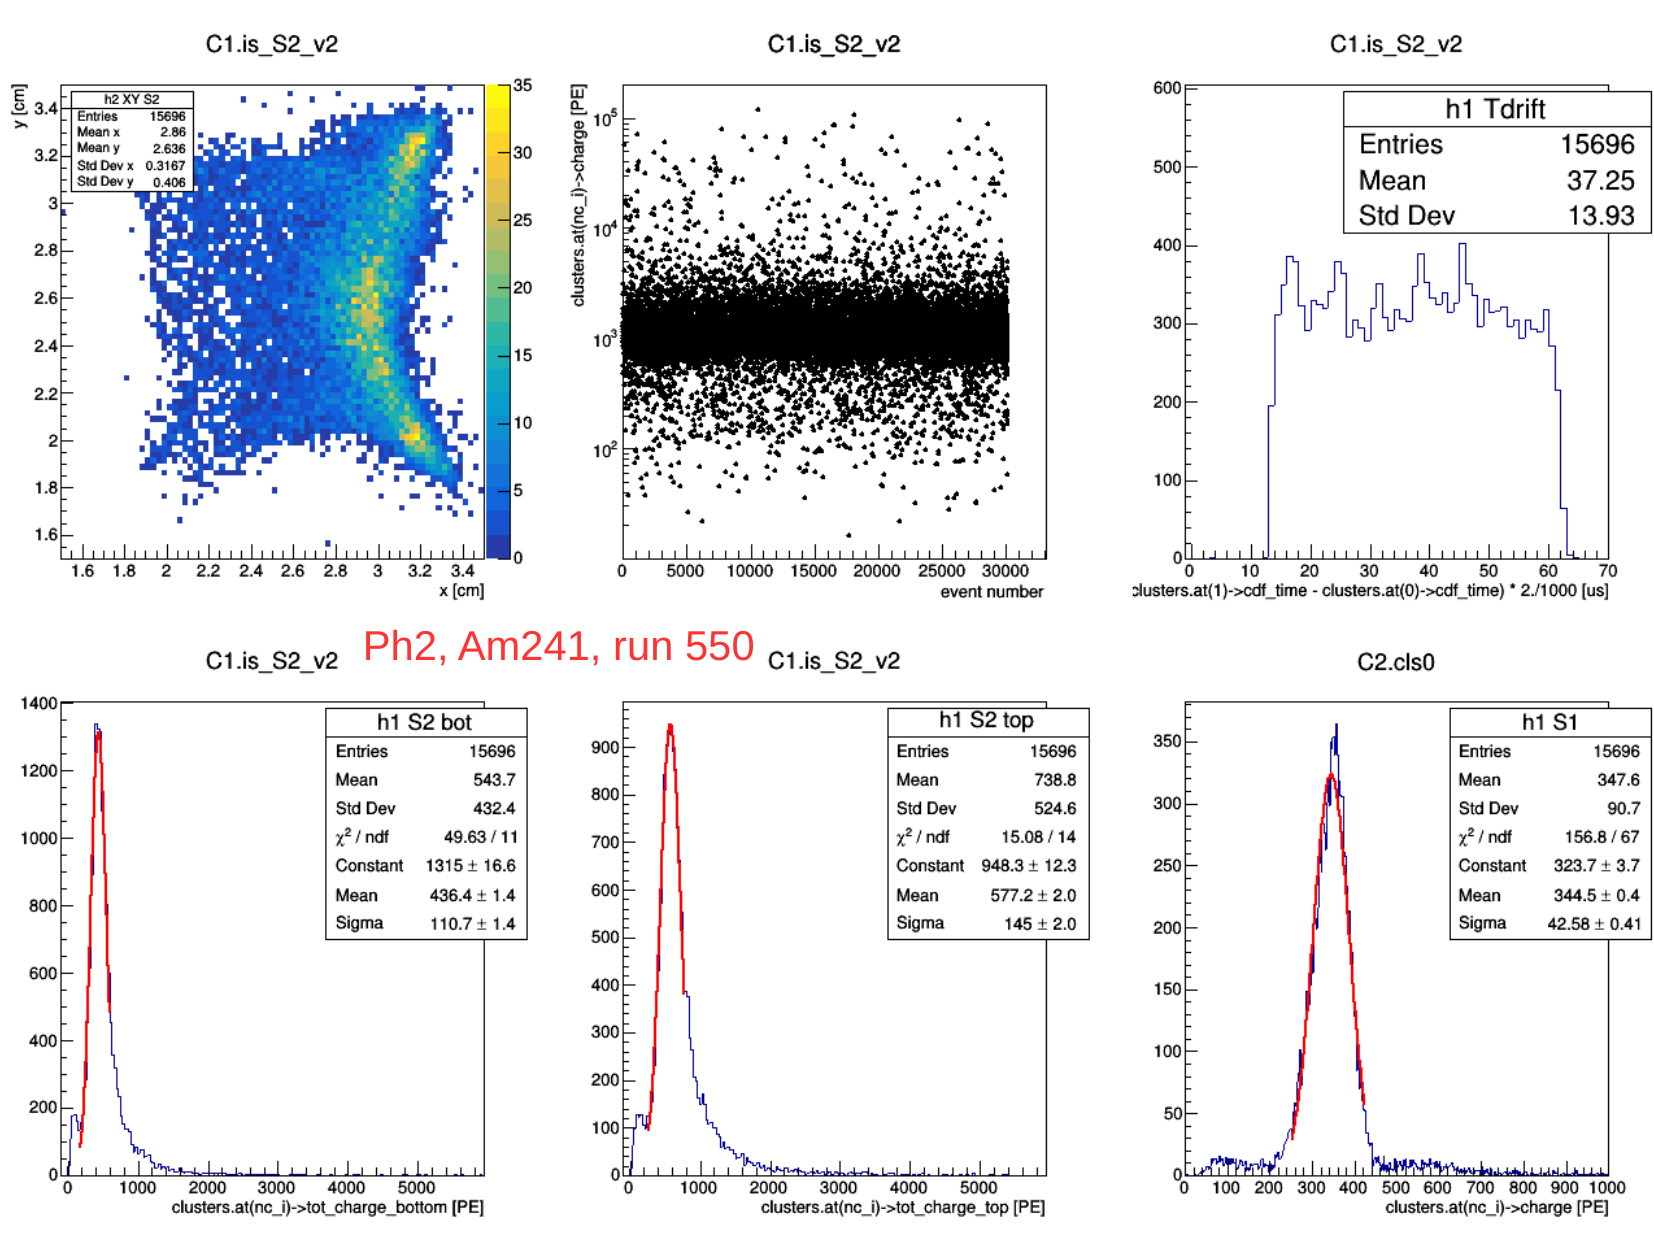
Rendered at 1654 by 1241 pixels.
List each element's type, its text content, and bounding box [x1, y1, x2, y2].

picture [6, 21, 1654, 1226]
text_box Ph2, Am241, run 550 [218, 615, 901, 751]
